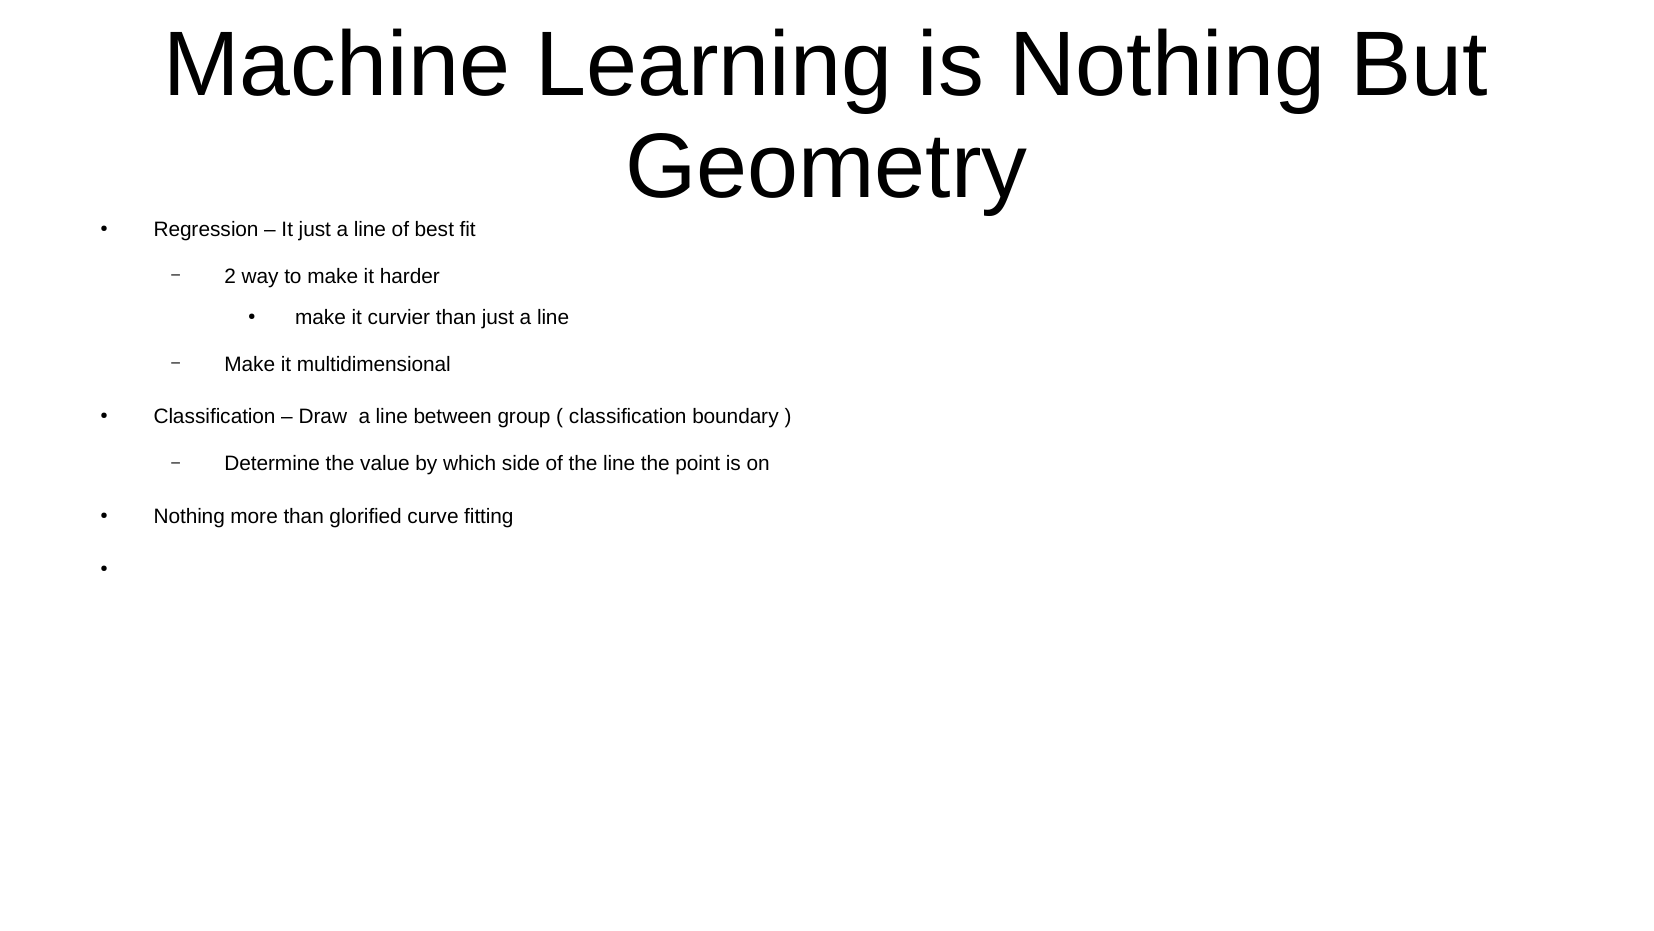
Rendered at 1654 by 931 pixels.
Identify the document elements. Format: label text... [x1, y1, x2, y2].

list Regression – It just a line of best fit 2 way to make it harder make it curvier than just a line Make it multidimensional Classification – Draw a line between group ( classification boundary ) Determine the value by which side of the line the point is on Nothing more than glorified curve fitting [82, 217, 1621, 916]
title Machine Learning is Nothing But Geometry [82, 12, 1571, 217]
